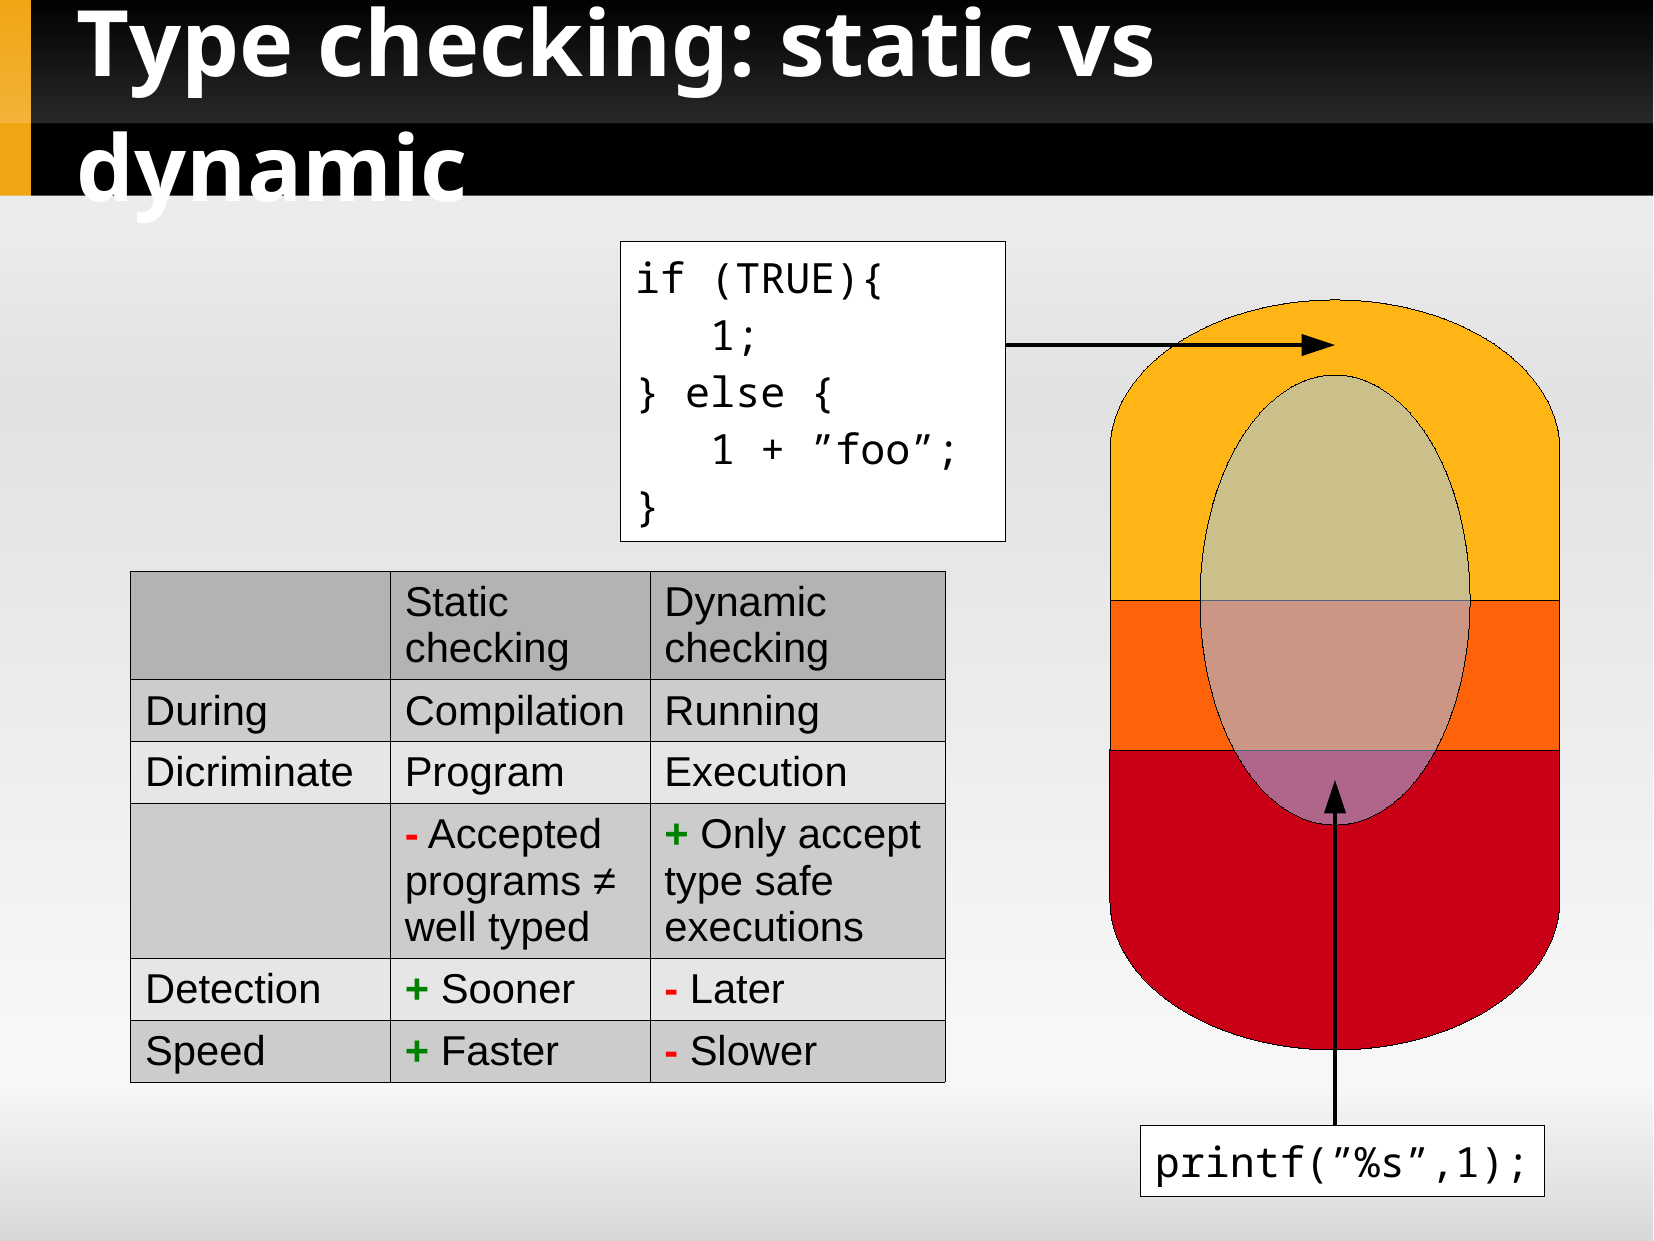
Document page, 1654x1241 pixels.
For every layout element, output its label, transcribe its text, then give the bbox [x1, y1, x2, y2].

title Type checking: static vs dynamic [76, 0, 1565, 208]
table_cell Program [391, 742, 650, 803]
table_cell Running [651, 680, 945, 741]
text_box [1109, 299, 1560, 1050]
table_header Static checking [391, 572, 650, 679]
table_cell Speed [131, 1021, 390, 1082]
table_cell Execution [651, 742, 945, 803]
table_cell Detection [131, 959, 390, 1020]
table_header Dynamic checking [651, 572, 945, 679]
table_cell [131, 804, 390, 958]
picture [0, 0, 1654, 1241]
table_cell + Only accept type safe executions [651, 804, 945, 958]
table_cell Dicriminate [131, 742, 390, 803]
table_cell Compilation [391, 680, 650, 741]
table_header [131, 572, 390, 679]
table_cell + Sooner [391, 959, 650, 1020]
table_cell - Slower [651, 1021, 945, 1082]
table_cell - Later [651, 959, 945, 1020]
text_box if (TRUE){ 1; } else { 1 + ”foo”; } [620, 241, 1006, 466]
text_box printf(”%s”,1); [1140, 1125, 1545, 1182]
table_cell During [131, 680, 390, 741]
table_cell + Faster [391, 1021, 650, 1082]
table_cell - Accepted programs ≠ well typed [391, 804, 650, 958]
